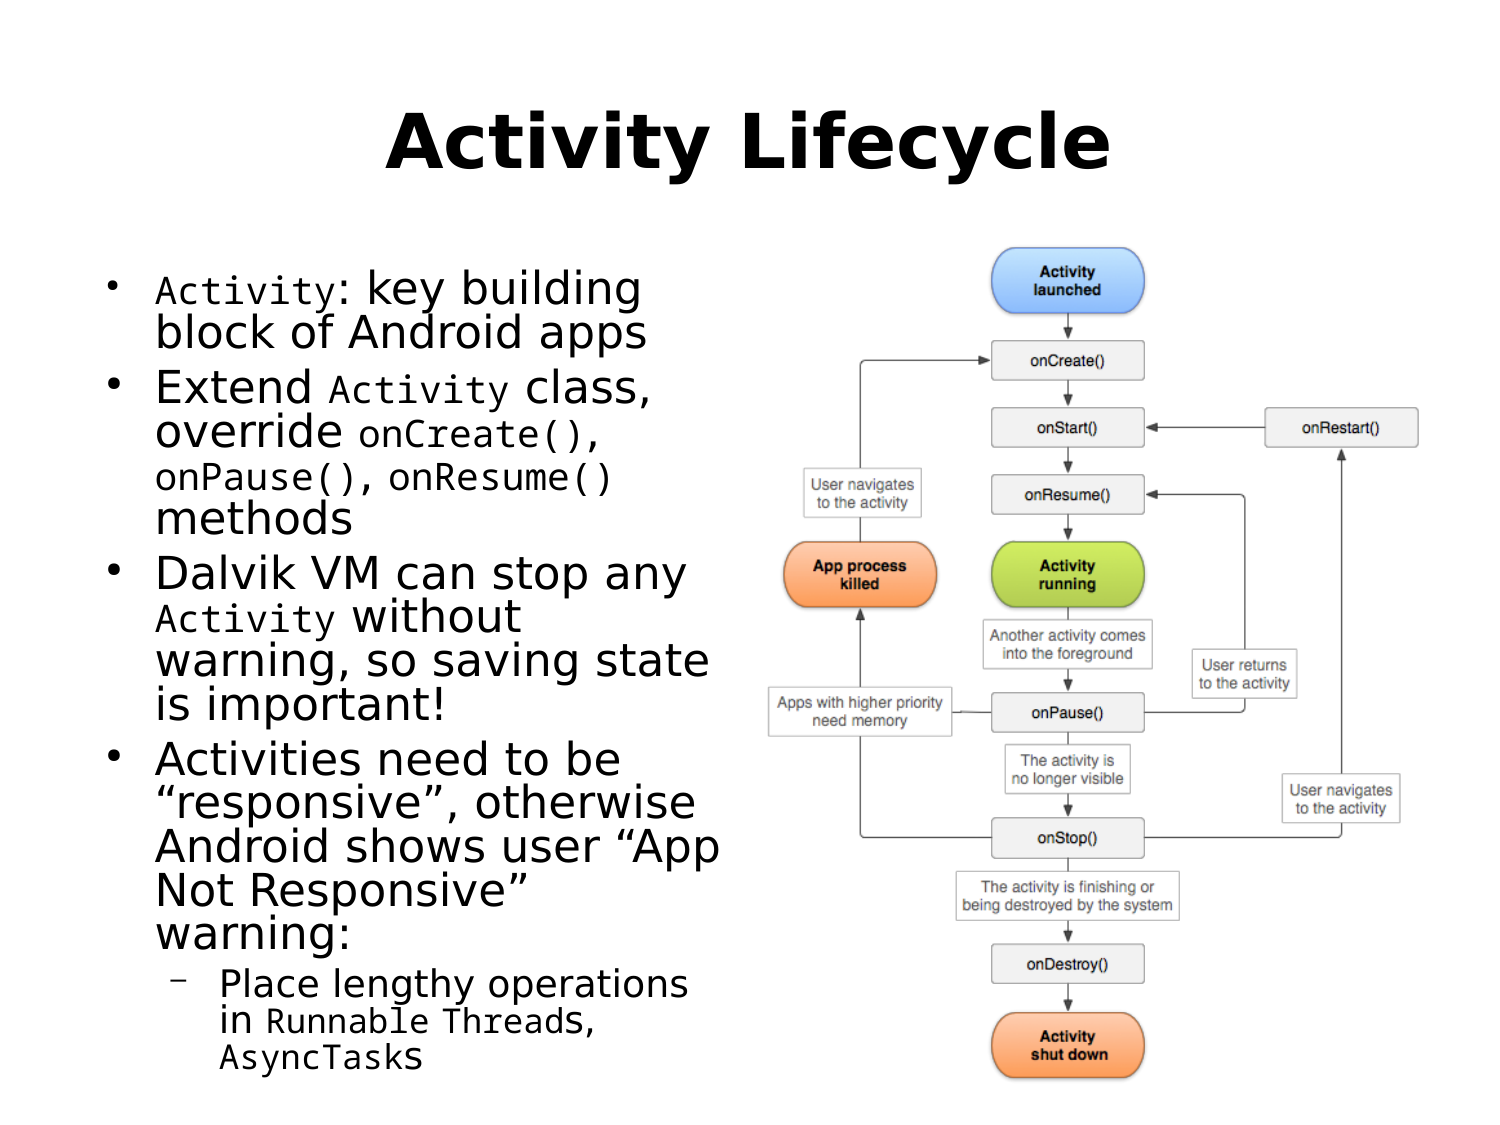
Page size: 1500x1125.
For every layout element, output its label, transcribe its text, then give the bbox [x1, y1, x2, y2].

list Activity: key building block of Android apps Extend Activity class, override onCreate(), onPause(), onResume() methods Dalvik VM can stop any Activity without warning, so saving state is important! Activities need to be “responsive”, otherwise Android shows user “App Not Responsive” warning: Place lengthy operations in Runnable Threads, AsyncTasks [75, 262, 738, 1091]
picture [760, 236, 1428, 1091]
title Activity Lifecycle [75, 45, 1426, 233]
